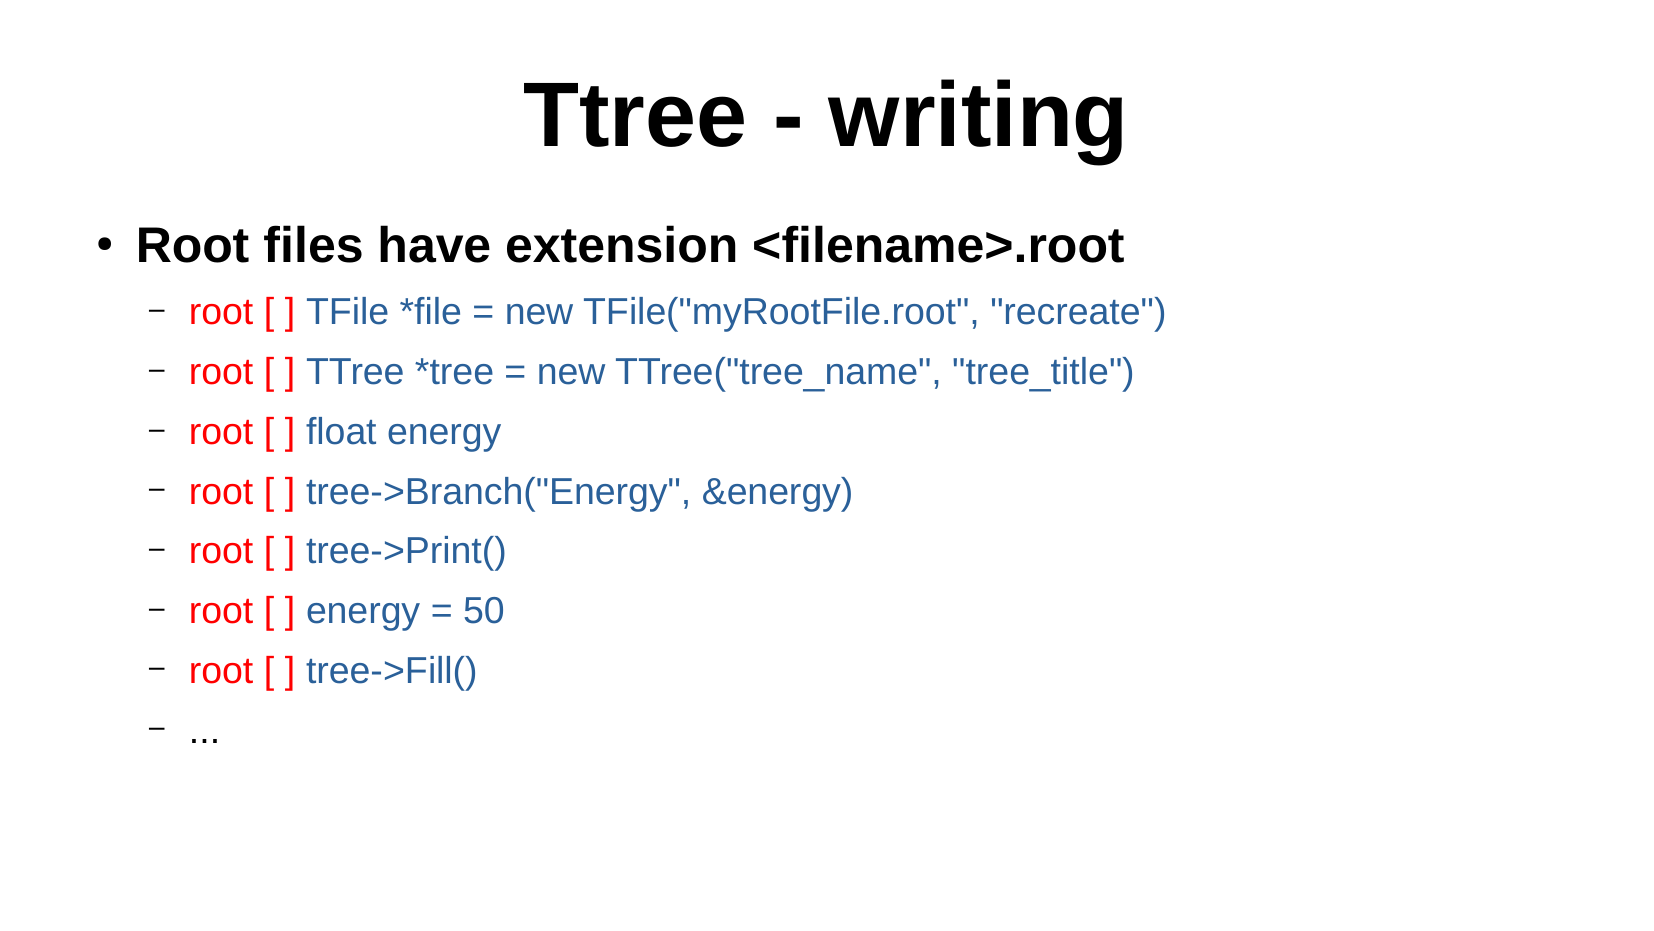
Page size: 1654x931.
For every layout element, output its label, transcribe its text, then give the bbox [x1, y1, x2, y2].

title Ttree - writing [82, 37, 1571, 193]
list Root files have extension <filename>.root root [ ] TFile *file = new TFile("myRootFile.root", "recreate") root [ ] TTree *tree = new TTree("tree_name", "tree_title") root [ ] float energy root [ ] tree->Branch("Energy", &energy) root [ ] tree->Print() root [ ] energy = 50 root [ ] tree->Fill() ... [82, 217, 1571, 758]
